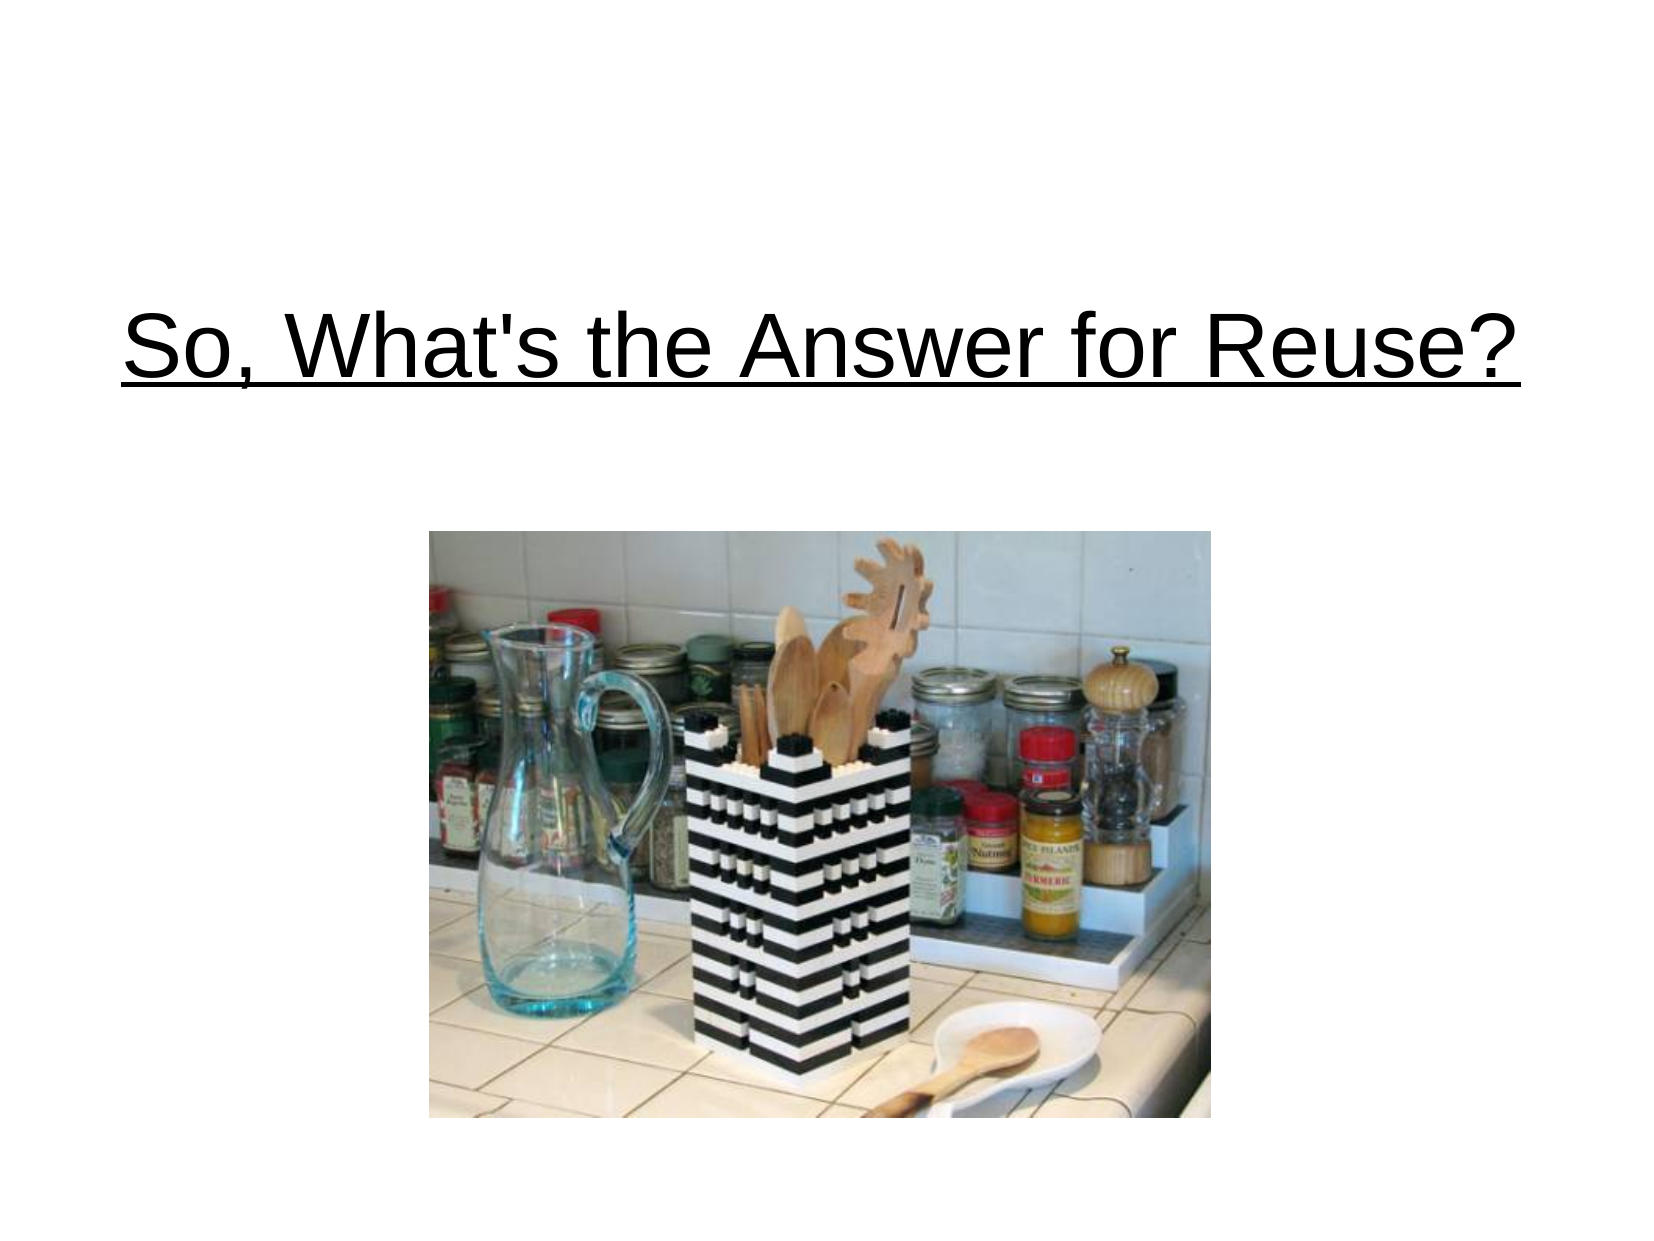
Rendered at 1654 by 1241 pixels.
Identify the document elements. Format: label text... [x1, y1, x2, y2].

picture [429, 531, 1211, 1118]
title So, What's the Answer for Reuse? [76, 241, 1565, 449]
